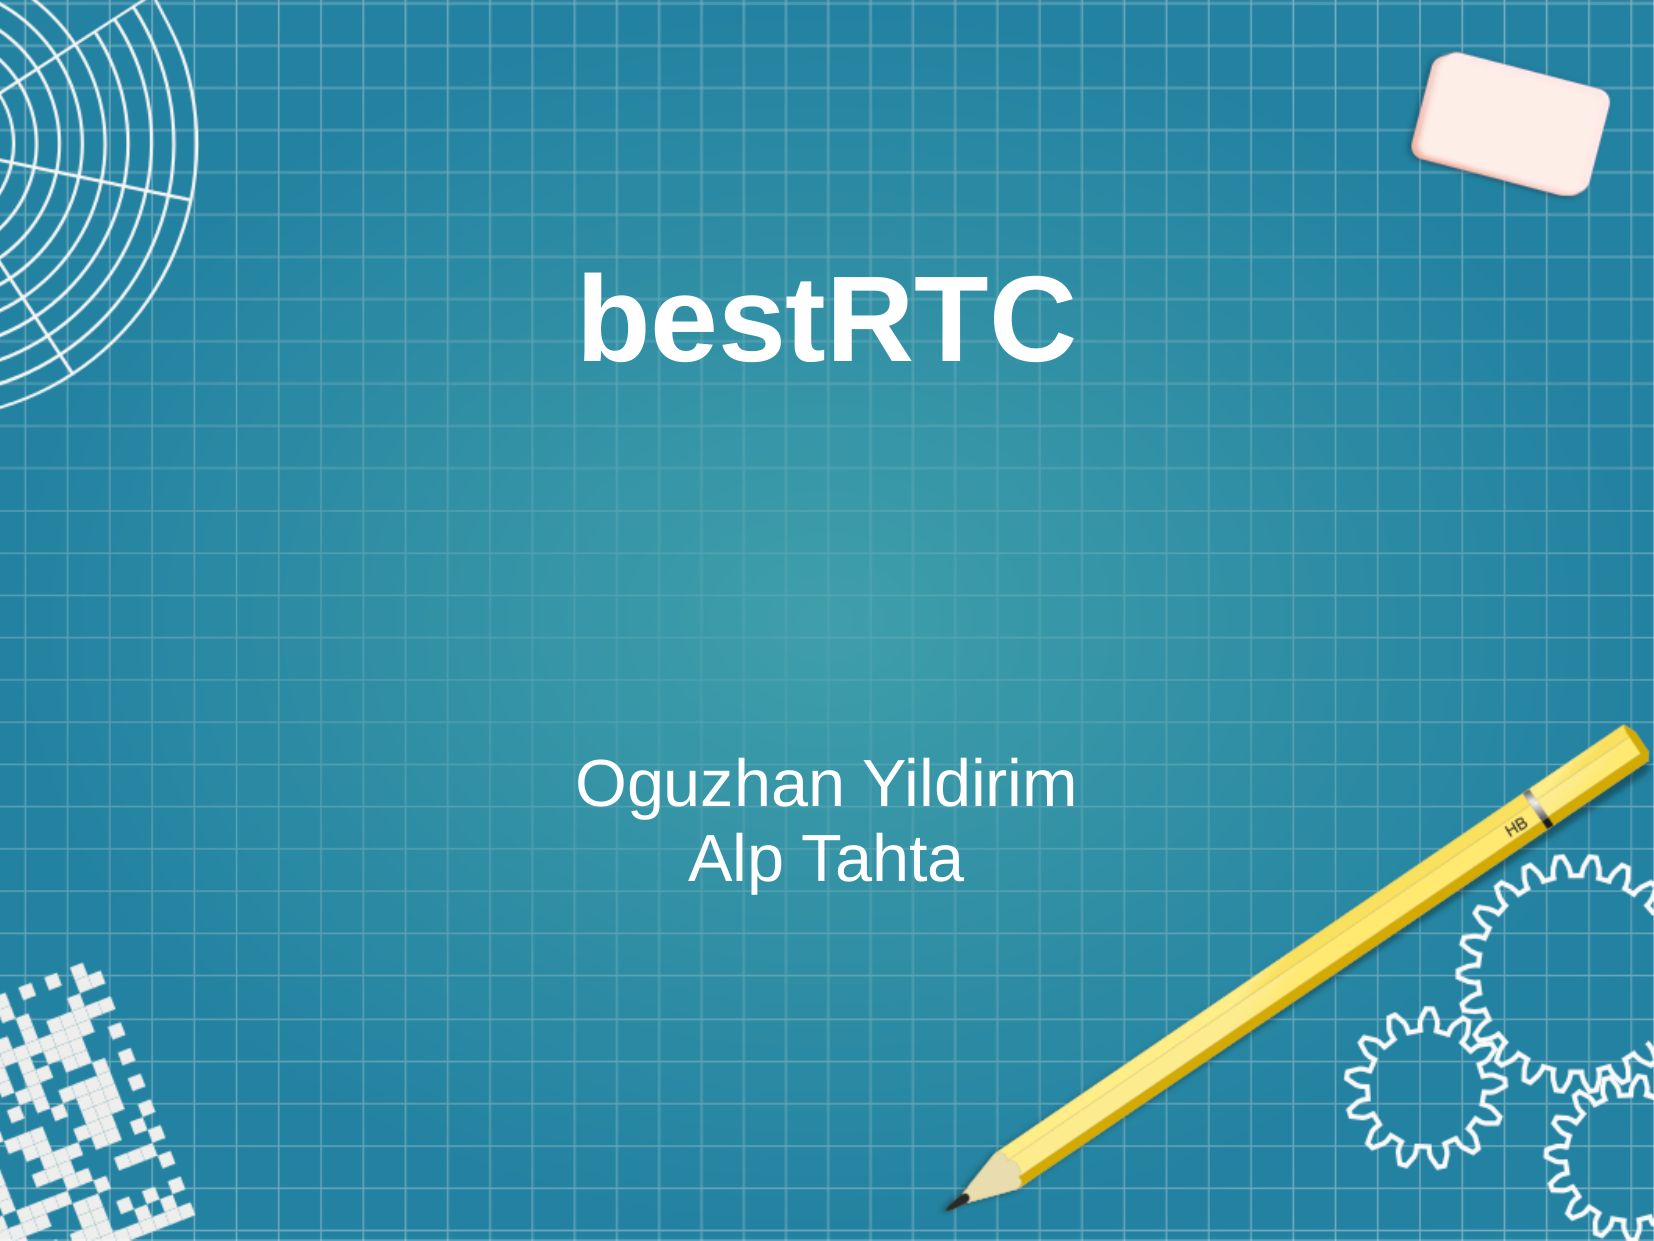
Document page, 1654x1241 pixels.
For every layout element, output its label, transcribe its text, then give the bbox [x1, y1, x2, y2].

subtitle Oguzhan Yildirim Alp Tahta [82, 519, 1571, 1123]
picture [0, 0, 1654, 1241]
title bestRTC [82, 177, 1571, 461]
